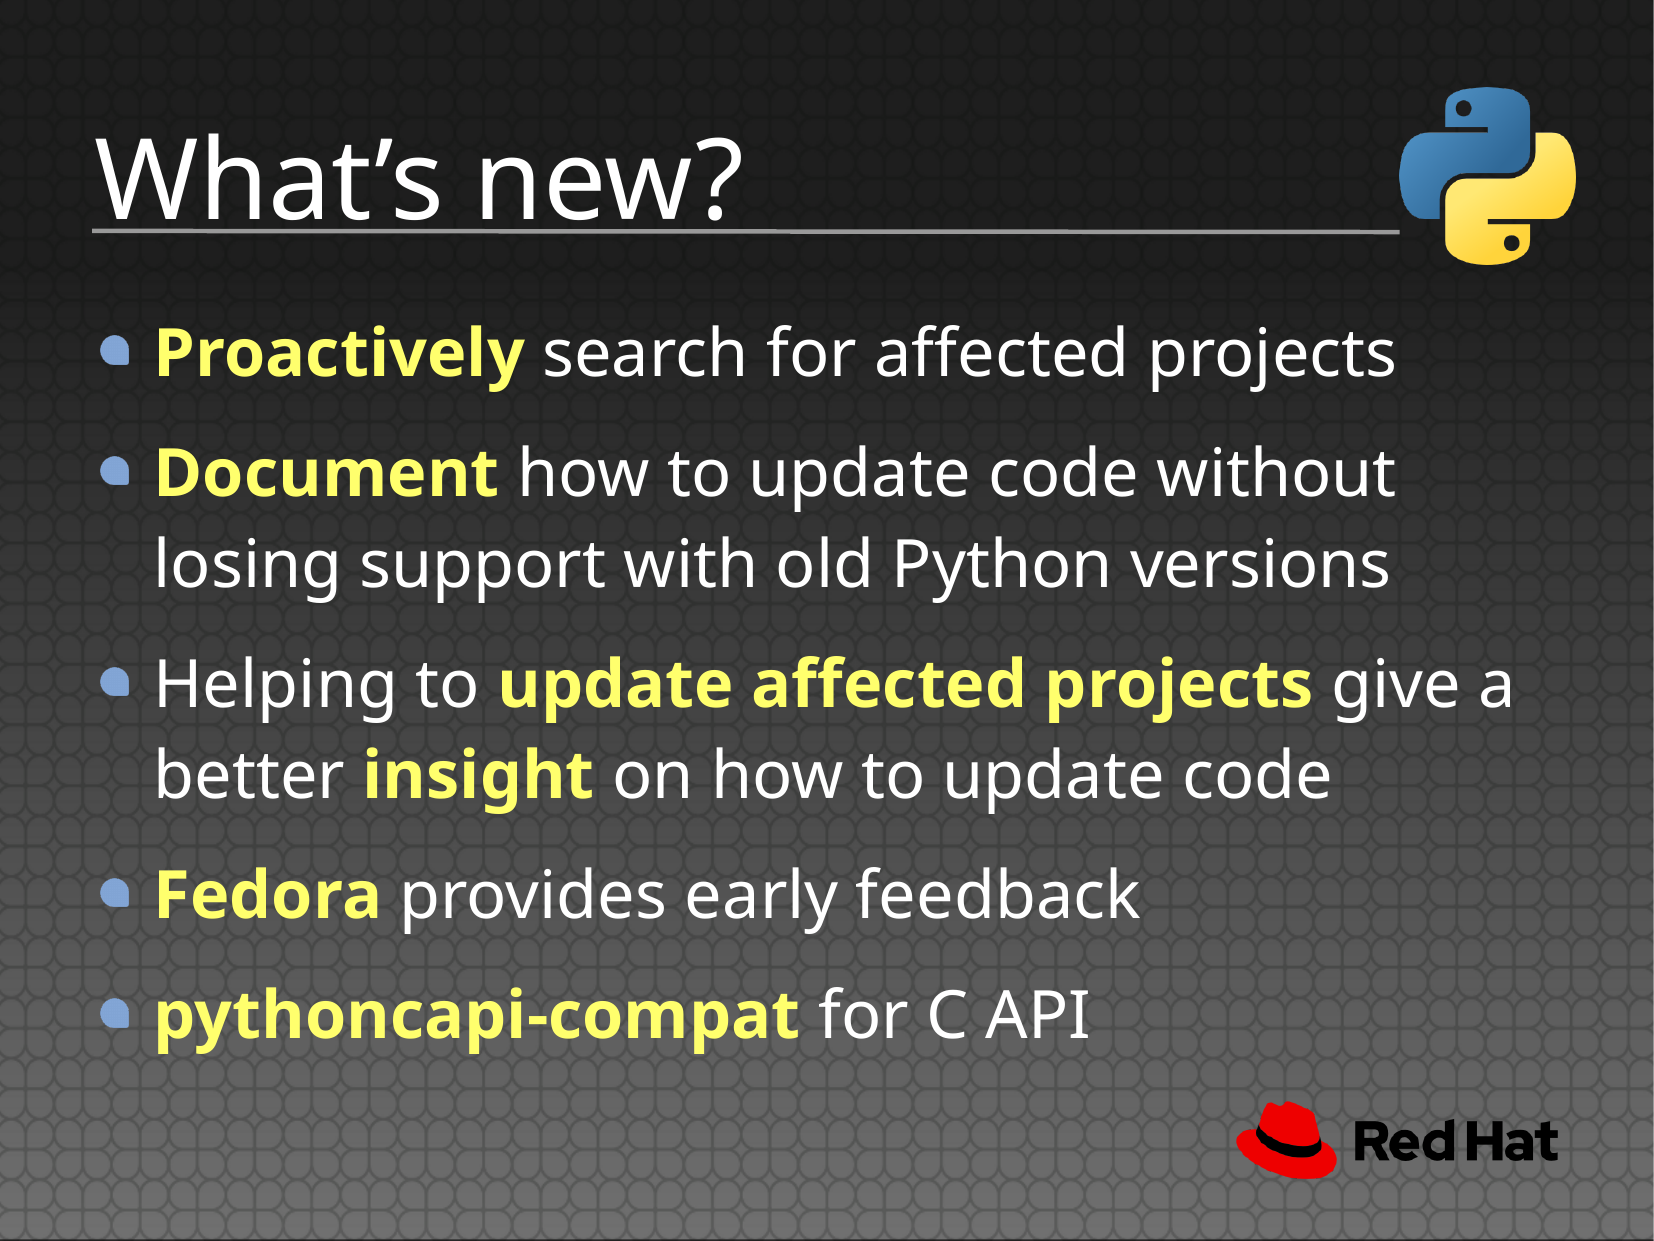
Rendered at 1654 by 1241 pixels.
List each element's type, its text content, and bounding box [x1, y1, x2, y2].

picture [0, 0, 1654, 1241]
title What’s new? [94, 100, 1426, 251]
list Proactively search for affected projects Document how to update code without losing support with old Python versions Helping to update affected projects give a better insight on how to update code Fedora provides early feedback pythoncapi-compat for C API [82, 304, 1571, 1045]
